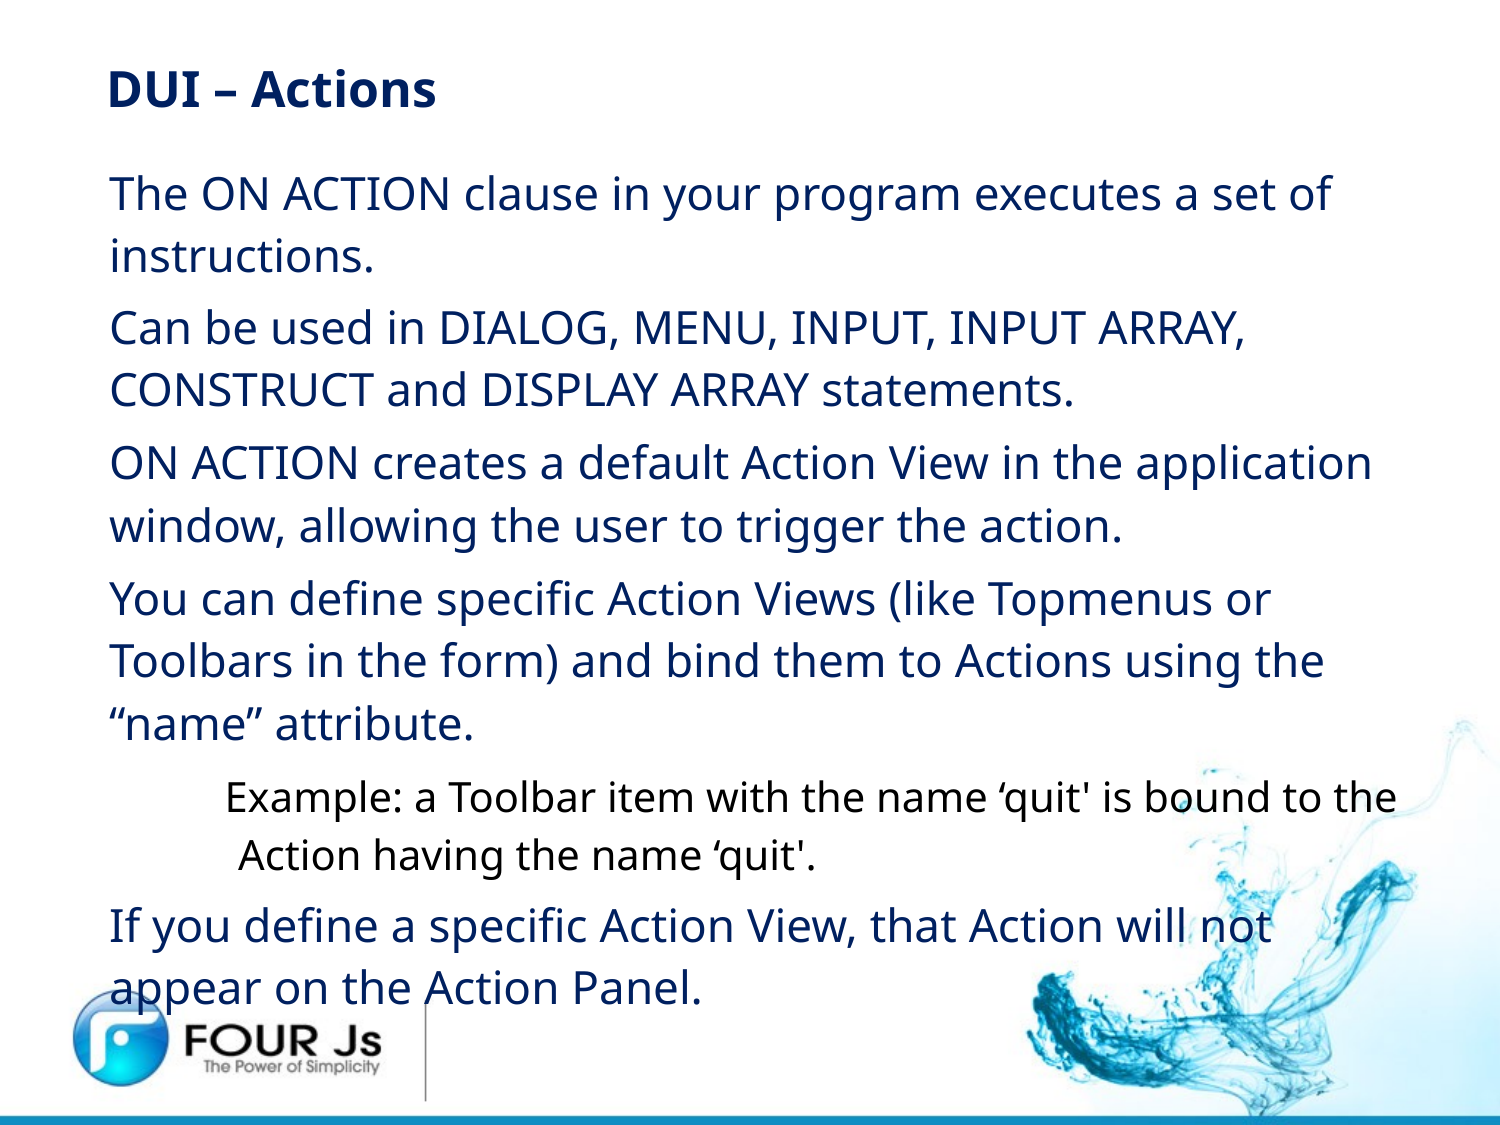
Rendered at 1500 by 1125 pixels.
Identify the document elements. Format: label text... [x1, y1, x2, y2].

title DUI – Actions [106, 35, 1388, 142]
text_box The ON ACTION clause in your program executes a set of instructions. Can be used in DIALOG, MENU, INPUT, INPUT ARRAY, CONSTRUCT and DISPLAY ARRAY statements. ON ACTION creates a default Action View in the application window, allowing the user to trigger the action. You can define specific Action Views (like Topmenus or Toolbars in the form) and bind them to Actions using the “name” attribute. Example: a Toolbar item with the name ‘quit' is bound to the Action having the name ‘quit'. If you define a specific Action View, that Action will not appear on the Action Panel. [94, 153, 1430, 998]
picture [0, 0, 1500, 1122]
